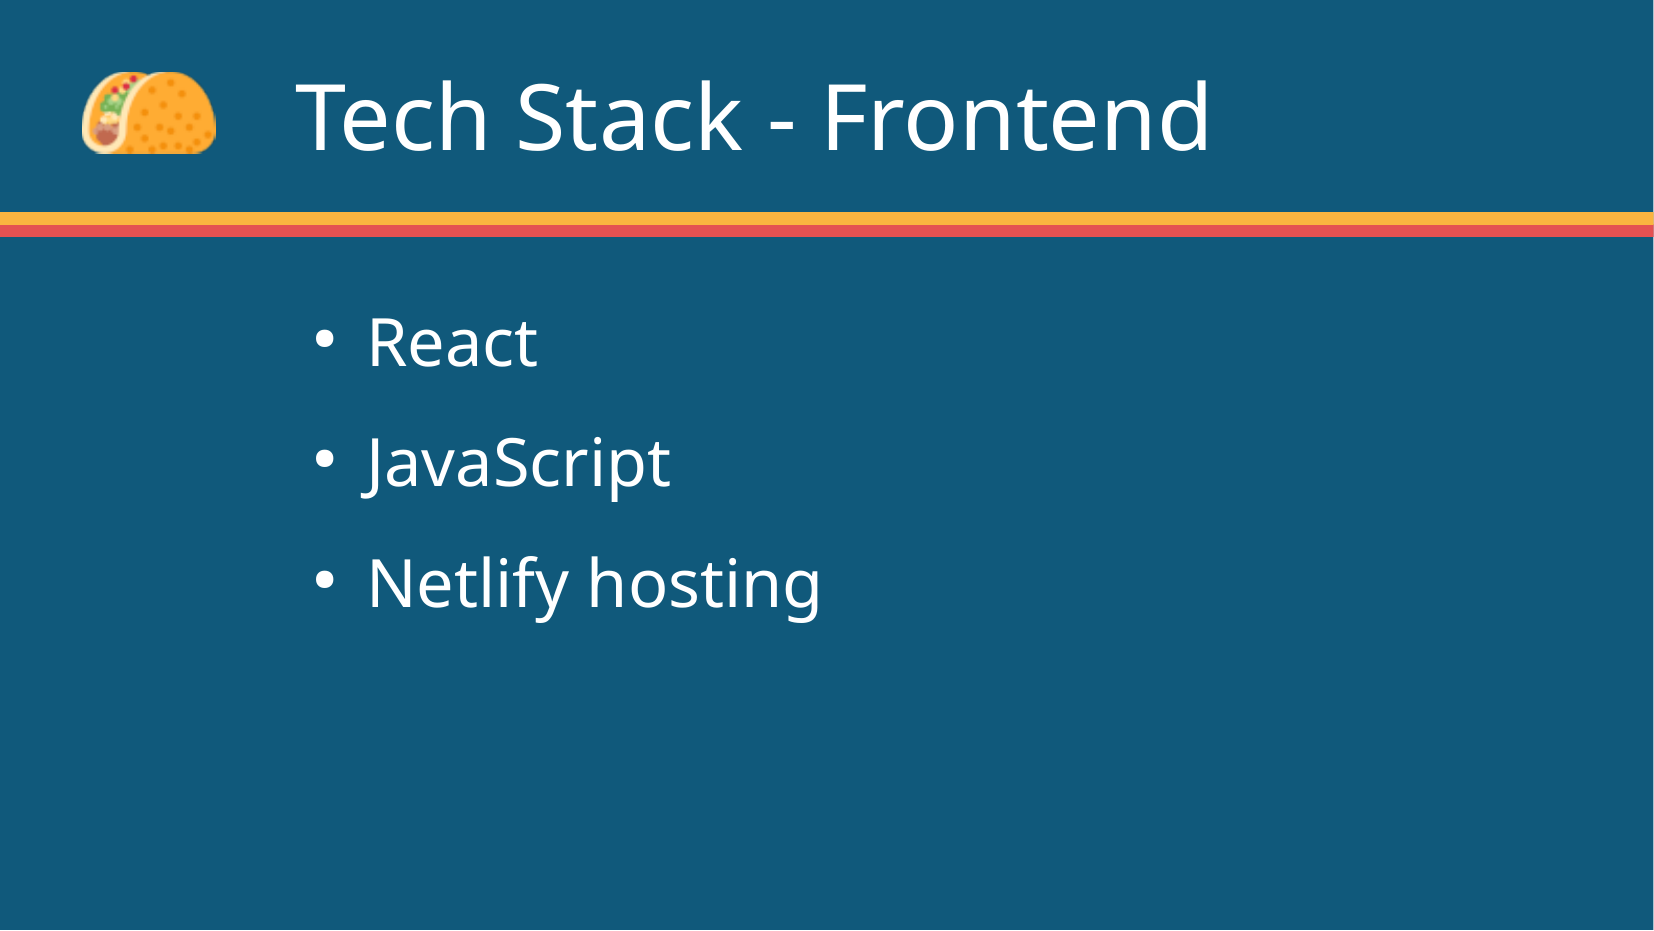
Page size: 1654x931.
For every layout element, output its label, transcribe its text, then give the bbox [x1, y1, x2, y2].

list React JavaScript Netlify hosting [295, 295, 1571, 886]
picture [82, 72, 216, 154]
title Tech Stack - Frontend [295, 37, 1571, 193]
